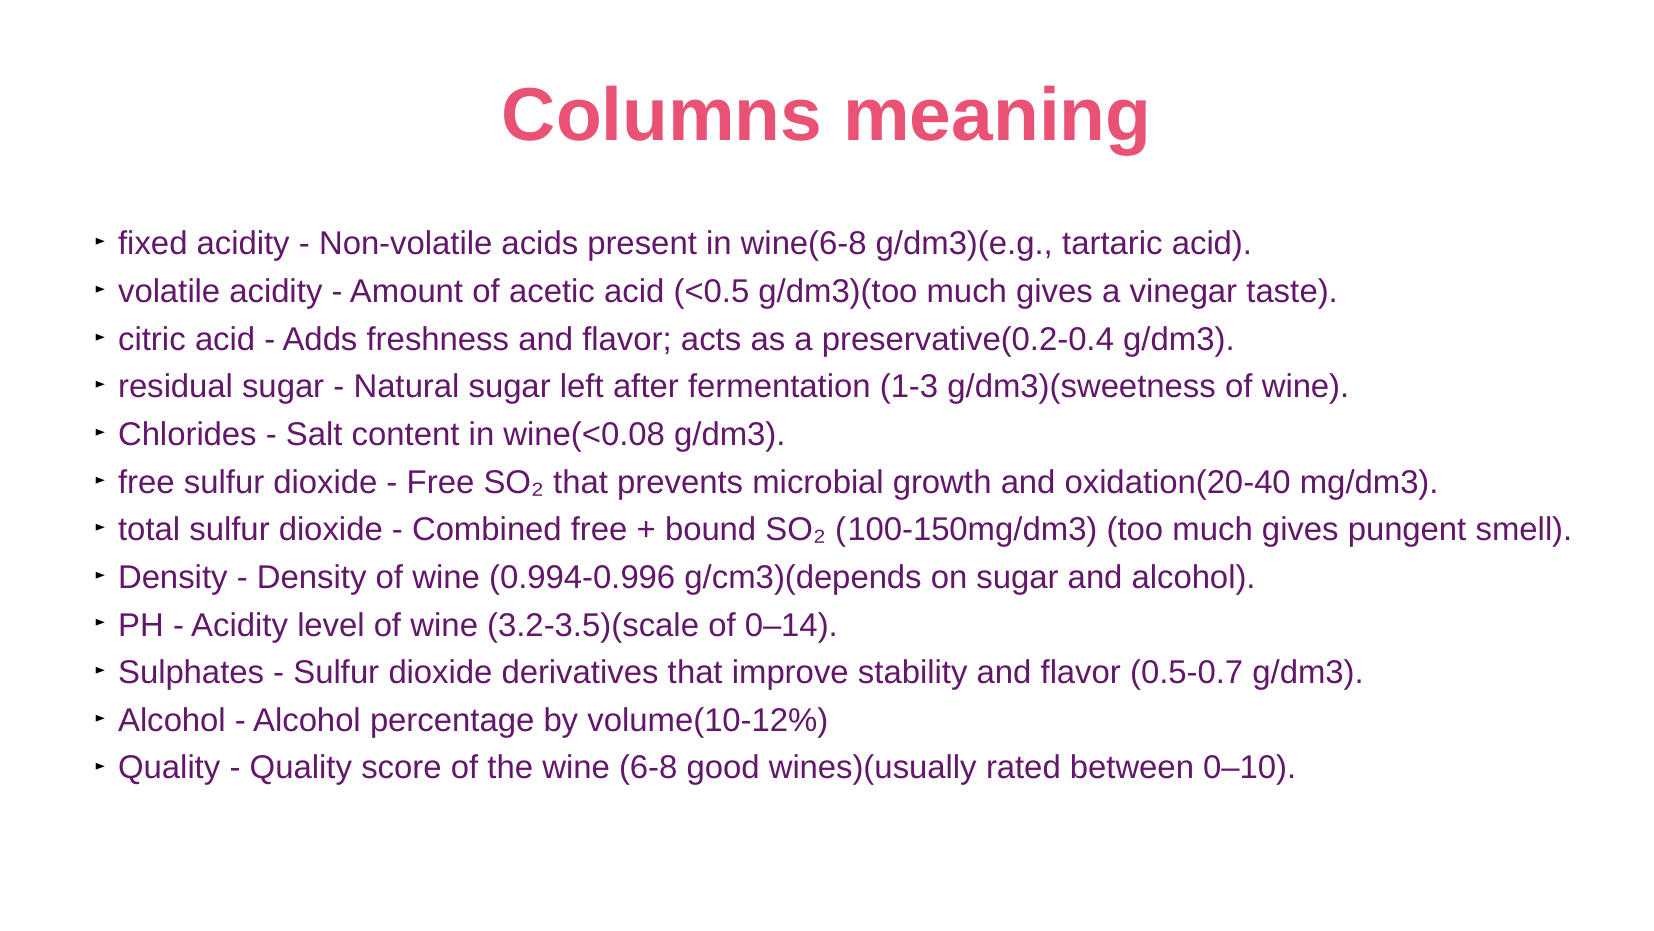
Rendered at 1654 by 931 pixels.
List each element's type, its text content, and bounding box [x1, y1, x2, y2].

list fixed acidity - Non-volatile acids present in wine(6-8 g/dm3)(e.g., tartaric acid). volatile acidity - Amount of acetic acid (<0.5 g/dm3)(too much gives a vinegar taste). citric acid - Adds freshness and flavor; acts as a preservative(0.2-0.4 g/dm3). residual sugar - Natural sugar left after fermentation (1-3 g/dm3)(sweetness of wine). Chlorides - Salt content in wine(<0.08 g/dm3). free sulfur dioxide - Free SO₂ that prevents microbial growth and oxidation(20-40 mg/dm3). total sulfur dioxide - Combined free + bound SO₂ (100-150mg/dm3) (too much gives pungent smell). Density - Density of wine (0.994-0.996 g/cm3)(depends on sugar and alcohol). PH - Acidity level of wine (3.2-3.5)(scale of 0–14). Sulphates - Sulfur dioxide derivatives that improve stability and flavor (0.5-0.7 g/dm3). Alcohol - Alcohol percentage by volume(10-12%) Quality - Quality score of the wine (6-8 good wines)(usually rated between 0–10). [86, 225, 1576, 826]
title Columns meaning [82, 37, 1571, 193]
